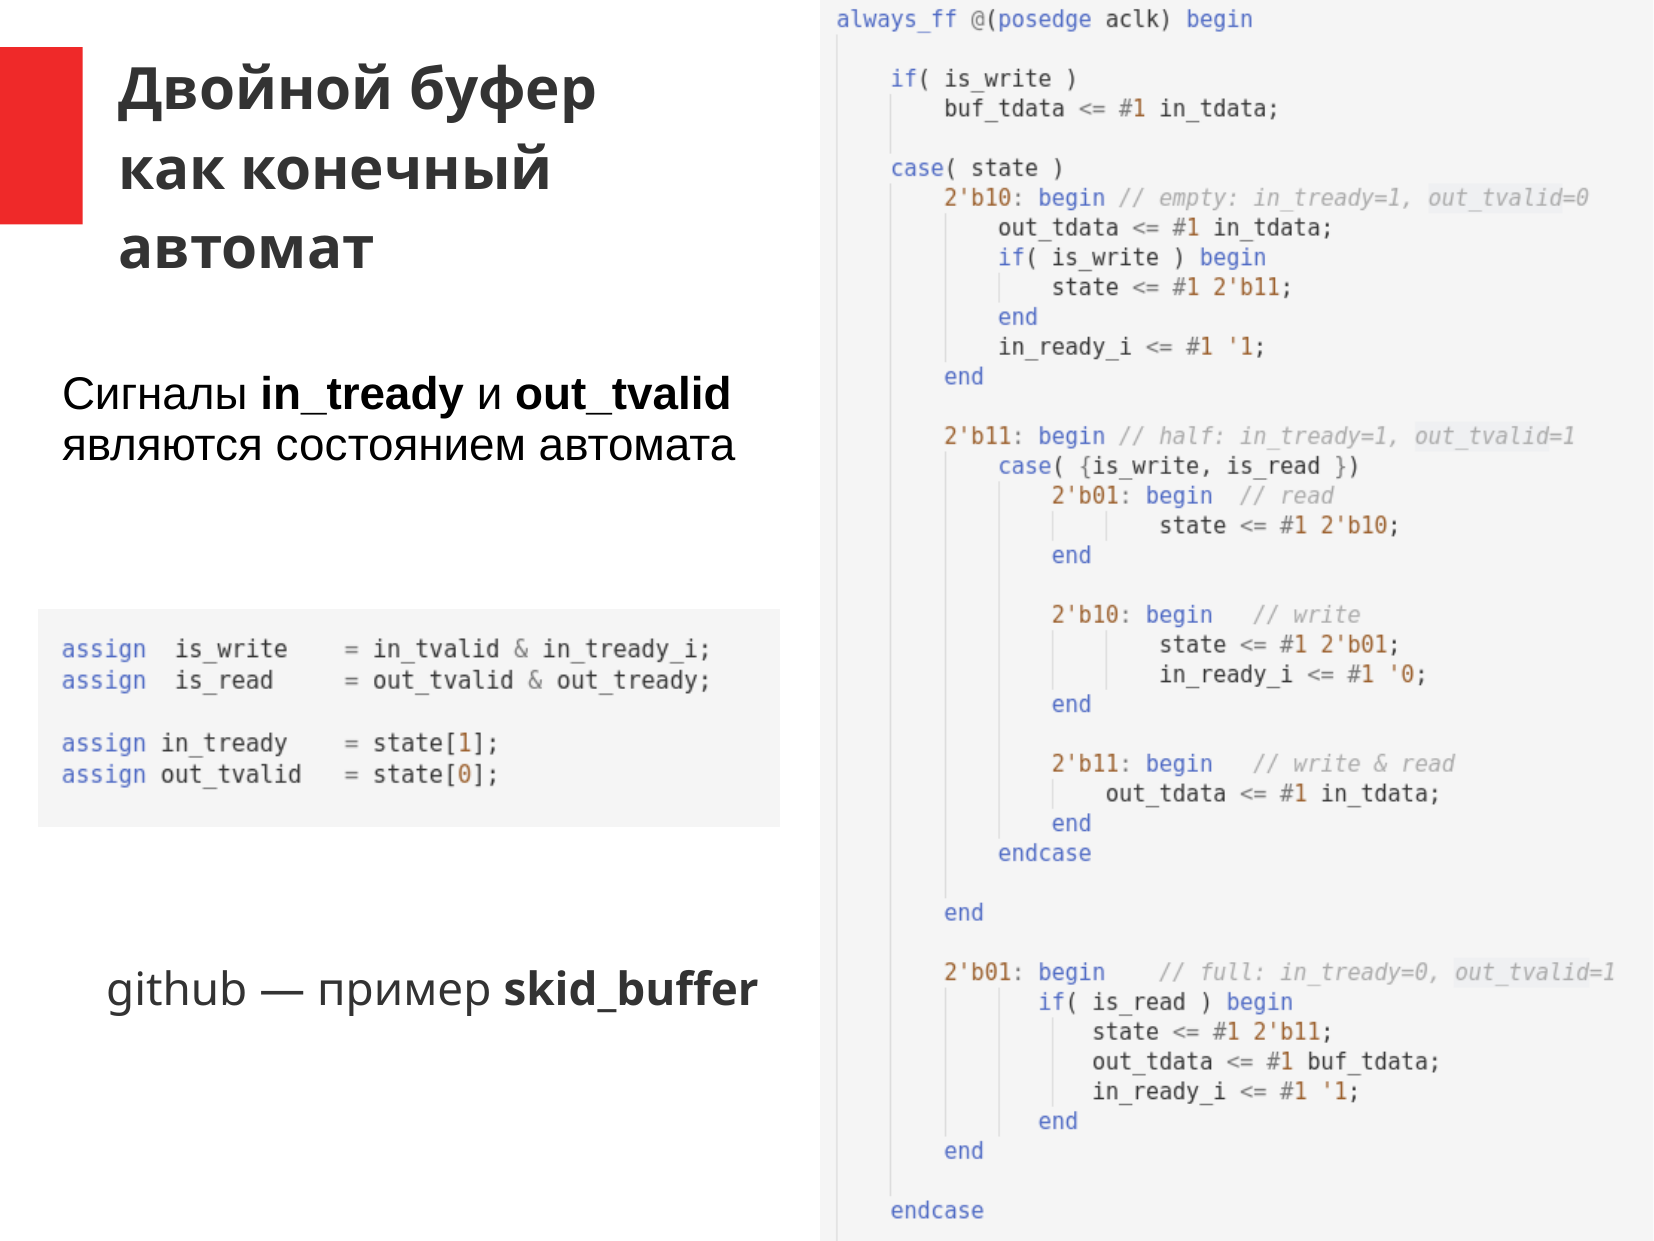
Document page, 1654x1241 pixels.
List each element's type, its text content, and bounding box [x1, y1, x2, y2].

picture [820, 0, 1654, 1241]
picture [38, 609, 780, 827]
text_box Сигналы in_tready и out_tvalid являются состоянием автомата [47, 360, 780, 556]
title Двойной буфер как конечный автомат [118, 47, 804, 286]
list github — пример skid_buffer [35, 956, 792, 1193]
